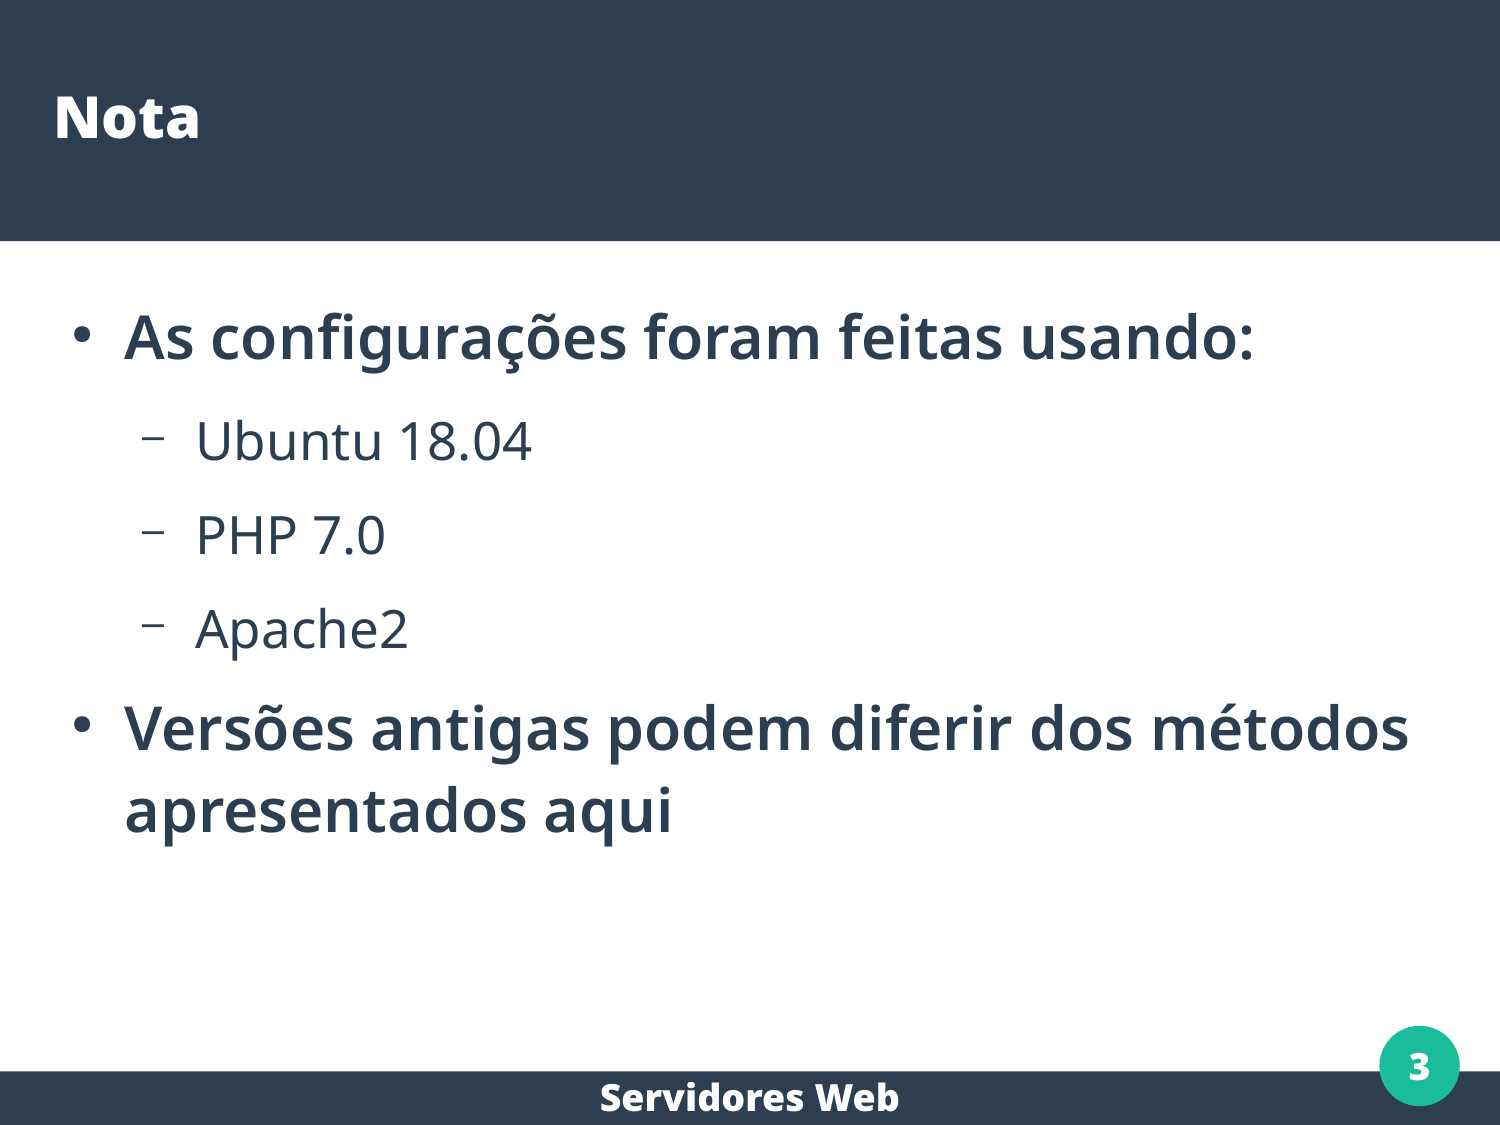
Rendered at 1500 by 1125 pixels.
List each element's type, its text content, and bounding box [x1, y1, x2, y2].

list As configurações foram feitas usando: Ubuntu 18.04 PHP 7.0 Apache2 Versões antigas podem diferir dos métodos apresentados aqui [53, 294, 1447, 1045]
title Nota [53, 44, 1447, 188]
